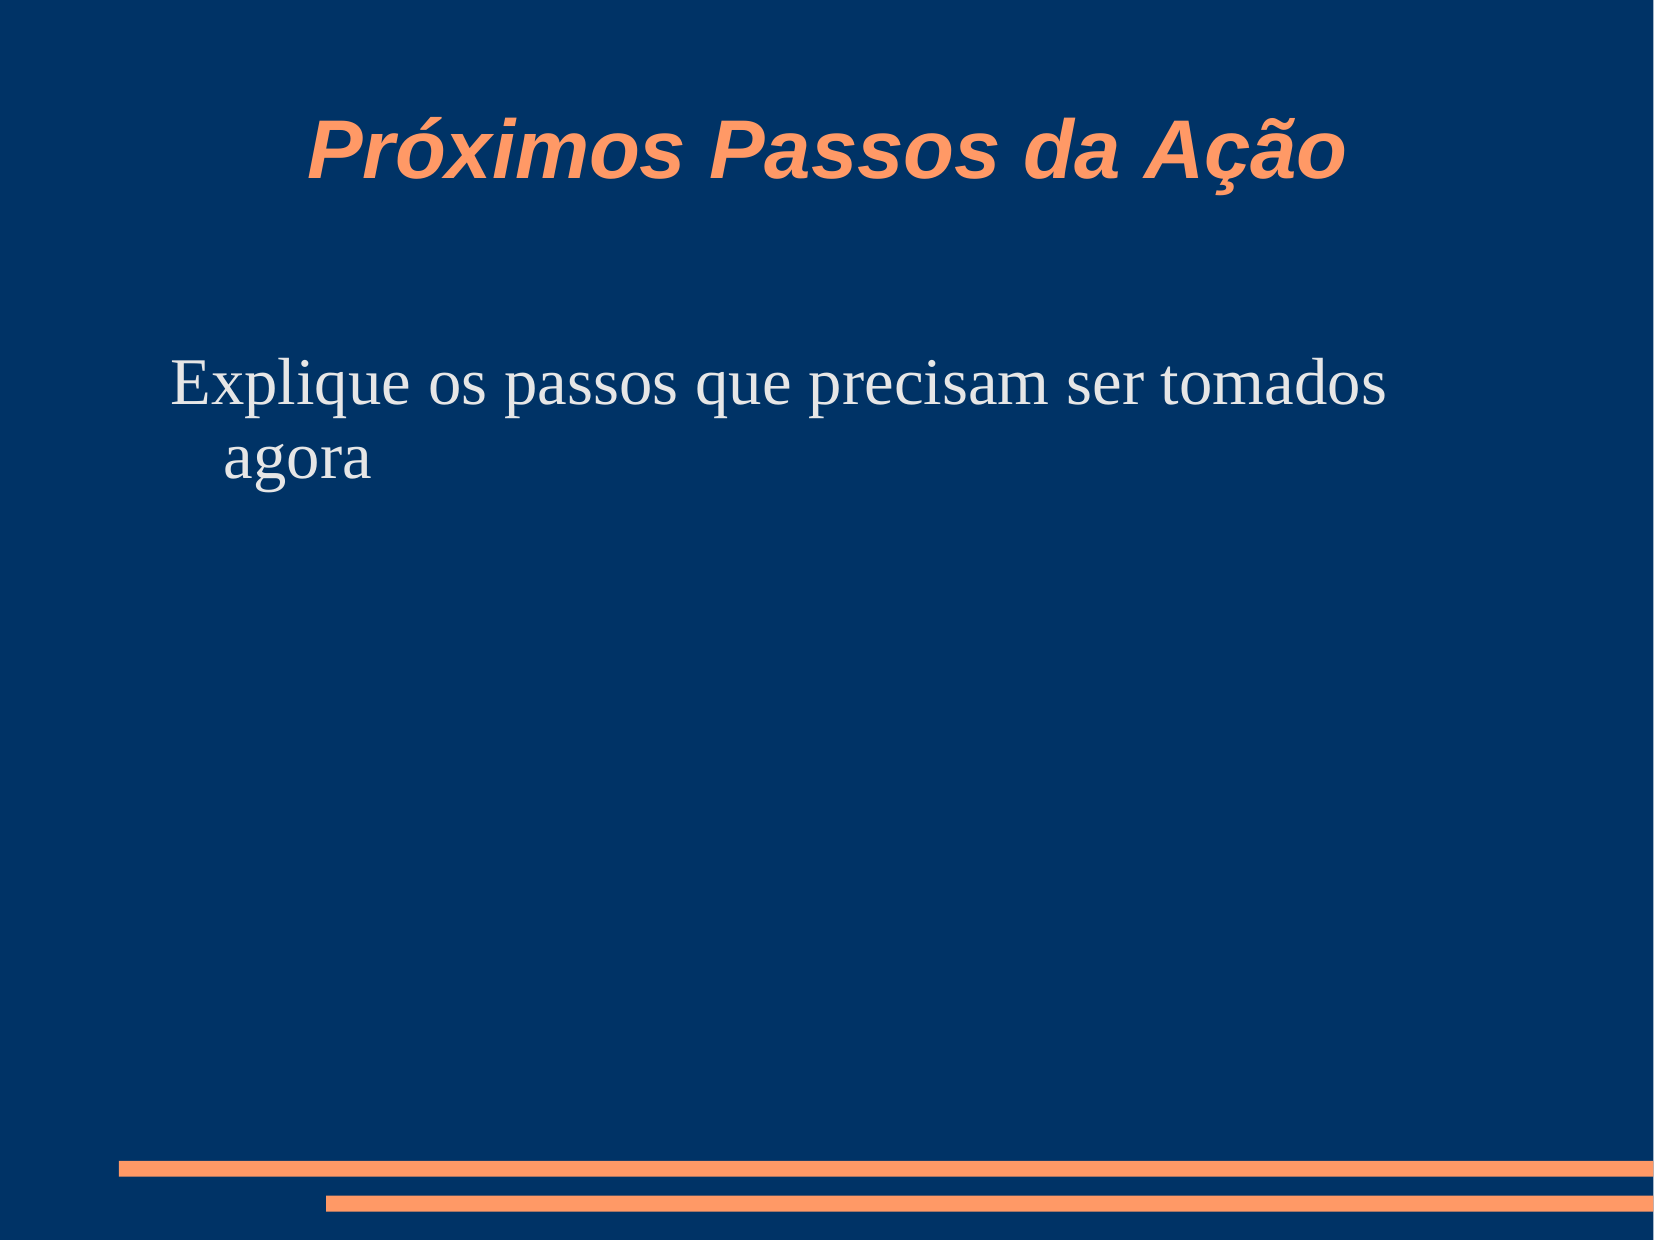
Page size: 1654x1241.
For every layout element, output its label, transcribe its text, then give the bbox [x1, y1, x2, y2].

list Explique os passos que precisam ser tomados agora [152, 344, 1534, 1127]
title Próximos Passos da Ação [121, 46, 1534, 254]
